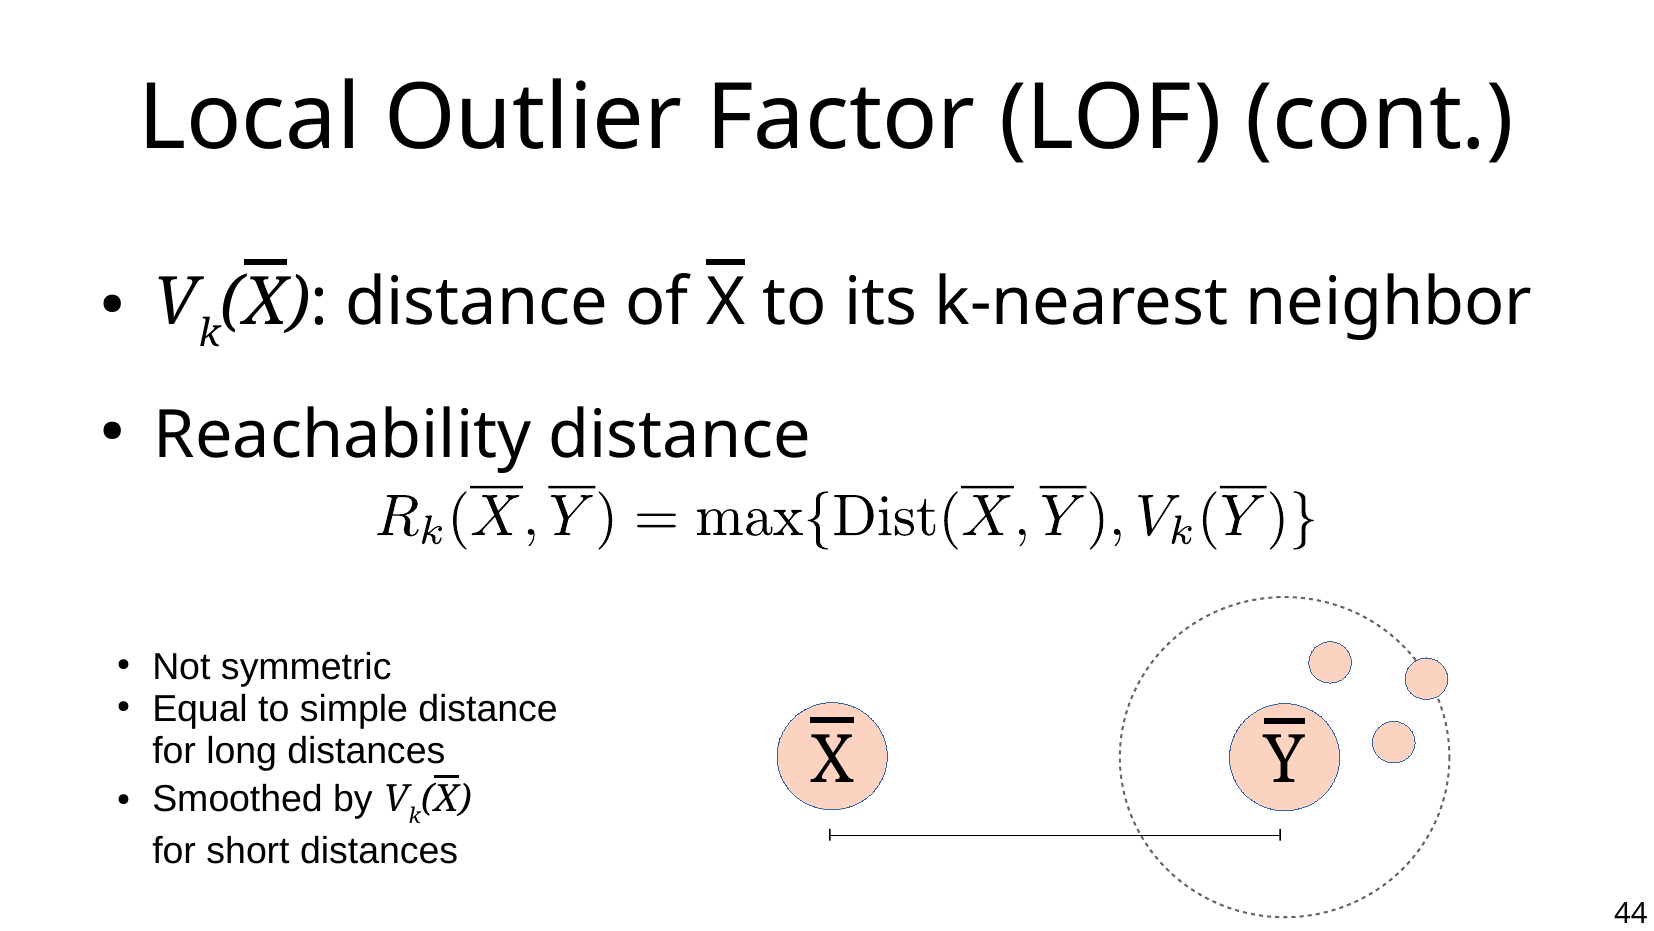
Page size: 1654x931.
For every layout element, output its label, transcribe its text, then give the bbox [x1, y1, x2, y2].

text_box X [777, 702, 888, 810]
text_box [1405, 657, 1448, 700]
text_box [1308, 641, 1352, 684]
text_box [1372, 721, 1416, 763]
text_box [374, 485, 1319, 550]
list Vk(X): distance of X to its k-nearest neighbor Reachability distance [82, 253, 1571, 793]
text_box Not symmetric Equal to simple distance for long distances Smoothed by Vk(X) for short distances [102, 637, 591, 919]
text_box Y [1229, 703, 1340, 811]
title Local Outlier Factor (LOF) (cont.) [82, 1, 1571, 226]
